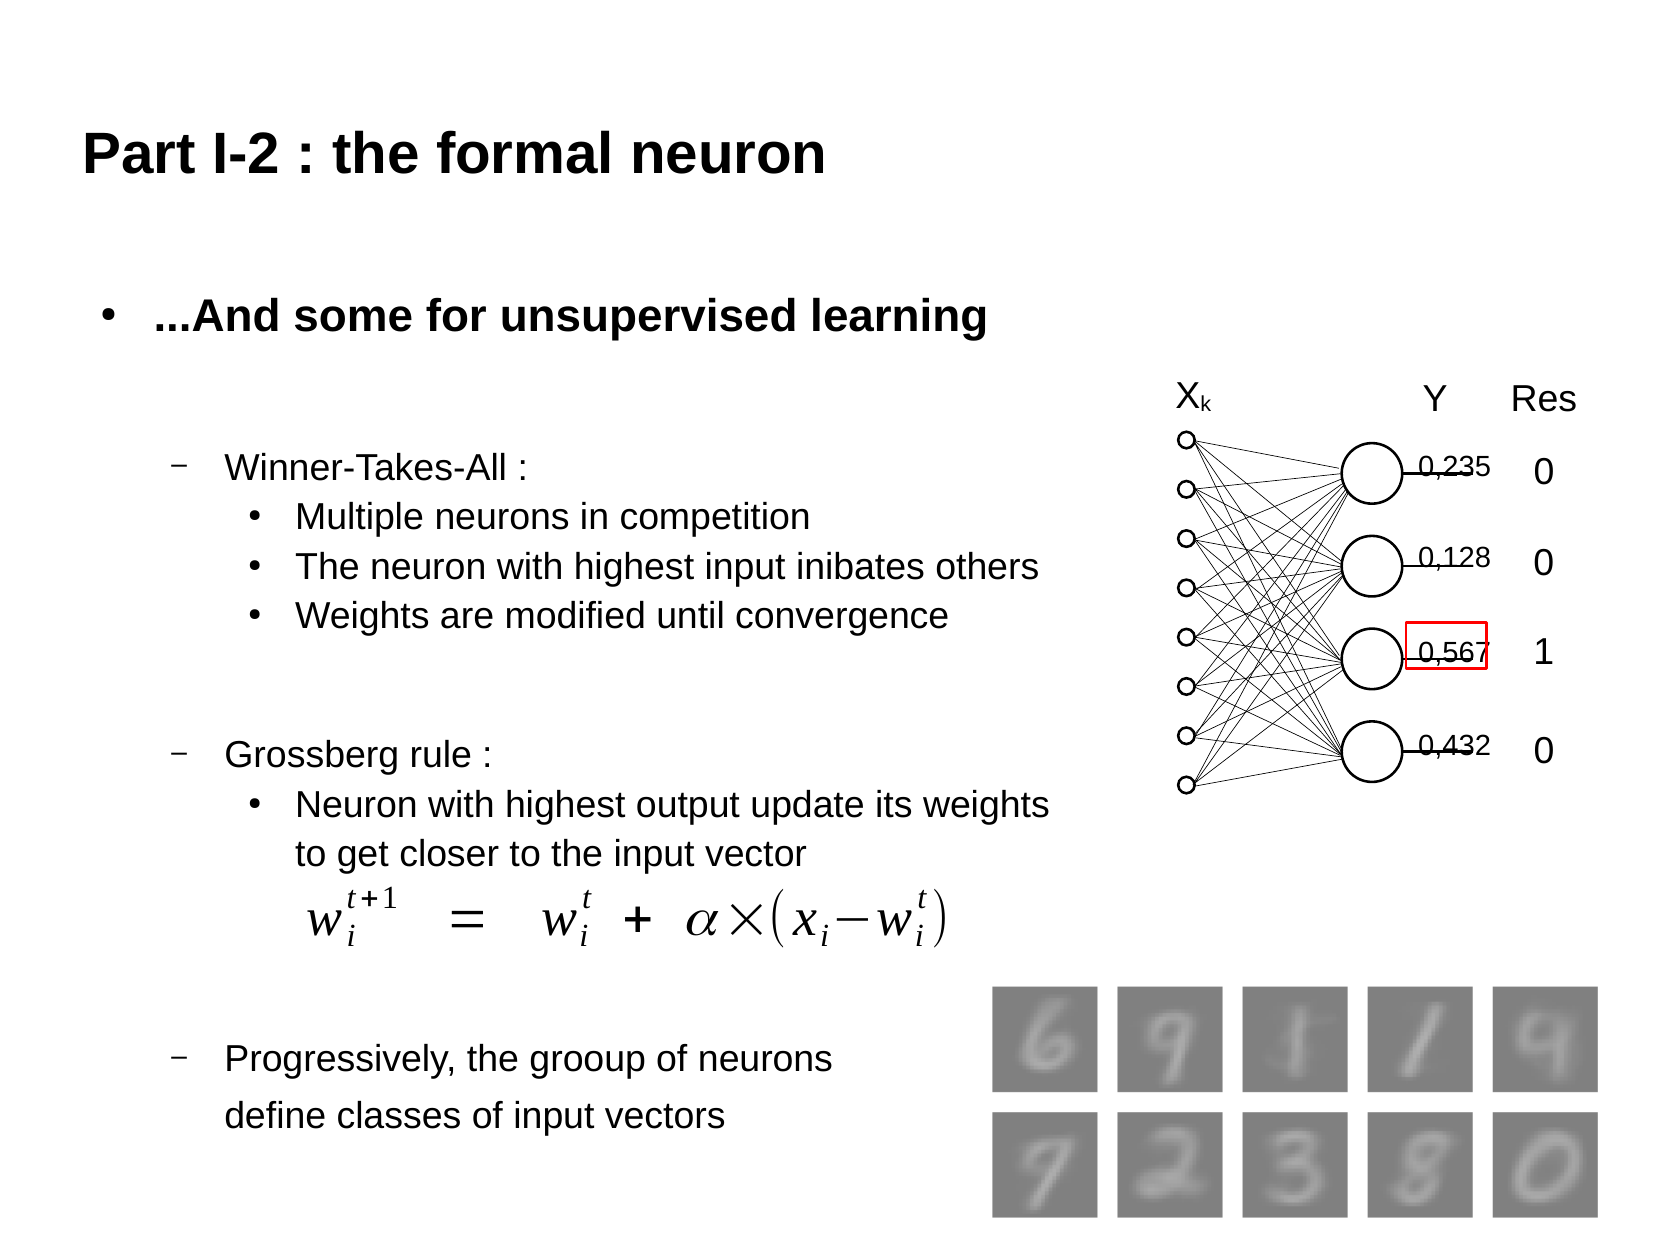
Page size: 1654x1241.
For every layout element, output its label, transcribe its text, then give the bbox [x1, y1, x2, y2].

text_box 0 [1518, 722, 1570, 780]
text_box 1 [1518, 623, 1569, 680]
text_box Res [1495, 370, 1593, 427]
chart [292, 879, 962, 955]
picture [1176, 430, 1474, 795]
text_box 0,432 [1403, 721, 1507, 769]
text_box 0,567 [1407, 628, 1485, 667]
text_box 0,567 [1403, 628, 1507, 676]
text_box 0 [1518, 533, 1570, 591]
title Part I-2 : the formal neuron [82, 49, 1571, 257]
text_box 0,128 [1403, 533, 1507, 581]
list ...And some for unsupervised learning Winner-Takes-All : Multiple neurons in competition The neuron with highest input inibates others Weights are modified until convergence Grossberg rule : Neuron with highest output update its weights to get closer to the input vector Progressively, the grooup of neurons define classes of input vectors [82, 290, 1571, 1182]
picture [1407, 624, 1474, 628]
picture [990, 983, 1603, 1224]
text_box Xk [1160, 366, 1227, 424]
text_box 0 [1518, 443, 1570, 501]
text_box Y [1407, 370, 1463, 427]
text_box 0,235 [1403, 442, 1507, 490]
